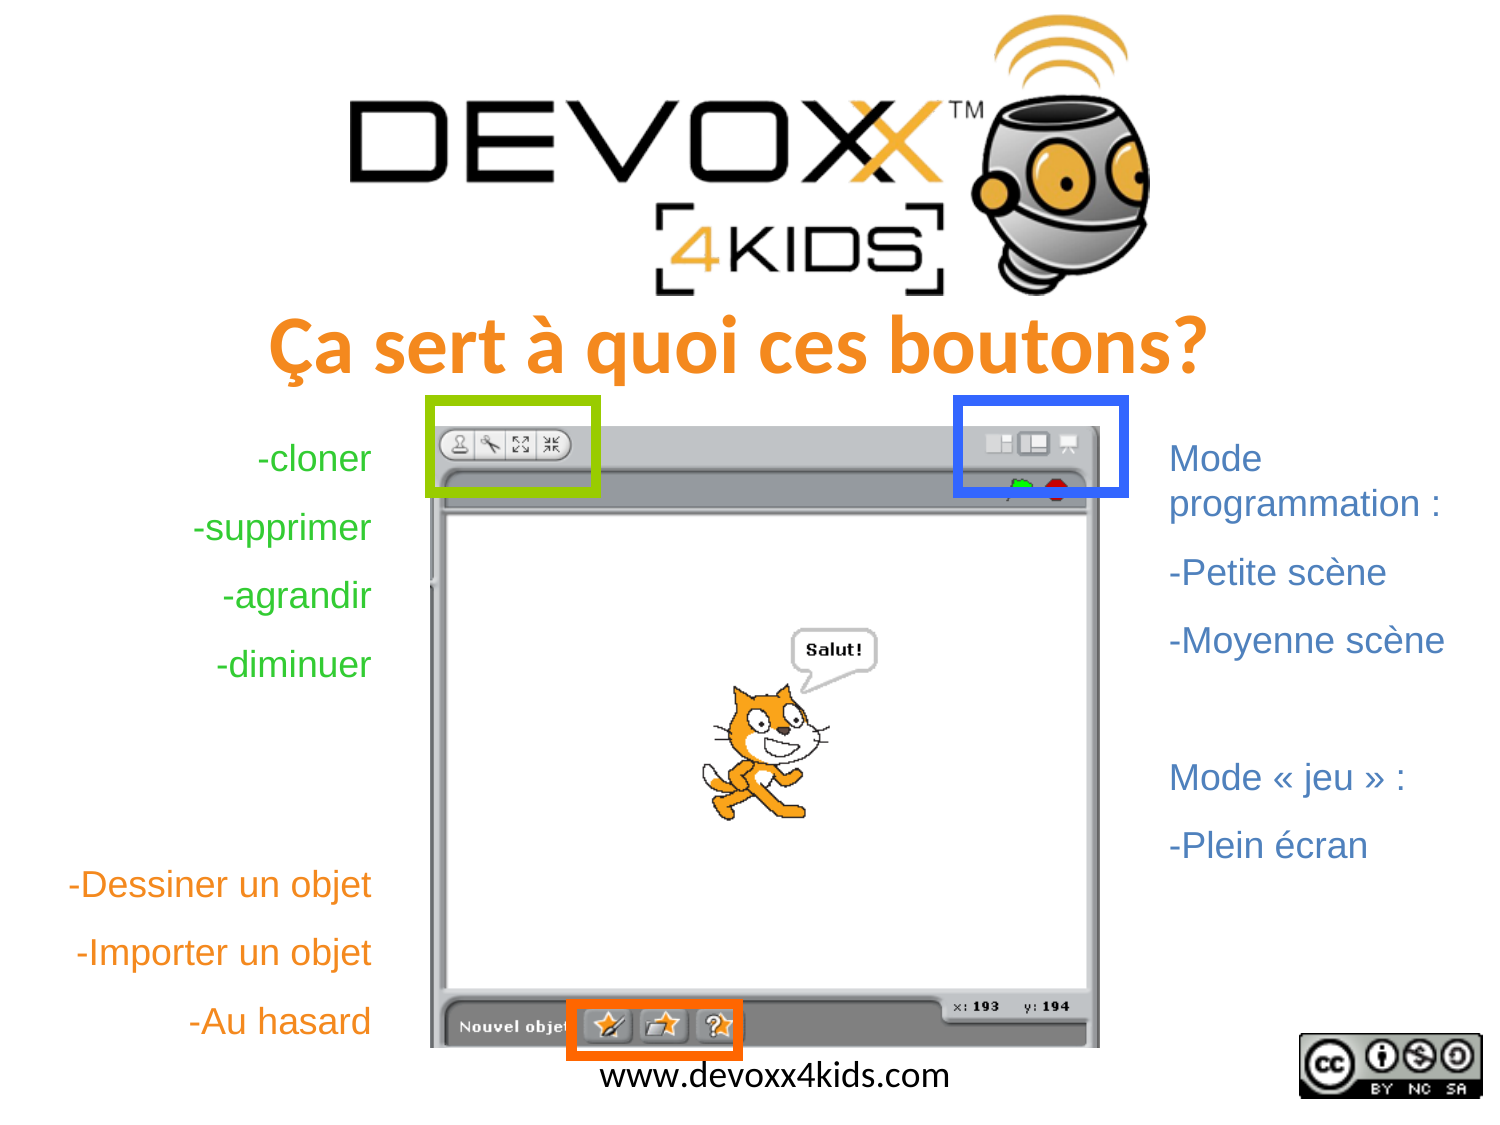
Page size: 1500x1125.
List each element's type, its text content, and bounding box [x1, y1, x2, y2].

text_box -Dessiner un objet -Importer un objet -Au hasard [29, 852, 387, 1050]
title Ça sert à quoi ces boutons? [75, 282, 1426, 401]
text_box [963, 426, 1100, 487]
text_box -cloner -supprimer -agrandir -diminuer [104, 426, 387, 693]
text_box [435, 426, 591, 487]
text_box [577, 1009, 733, 1048]
picture [350, 14, 1150, 282]
text_box [430, 426, 1100, 1048]
picture [1299, 1033, 1483, 1099]
text_box Mode programmation : -Petite scène -Moyenne scène Mode « jeu » : -Plein écran [1154, 426, 1500, 1011]
